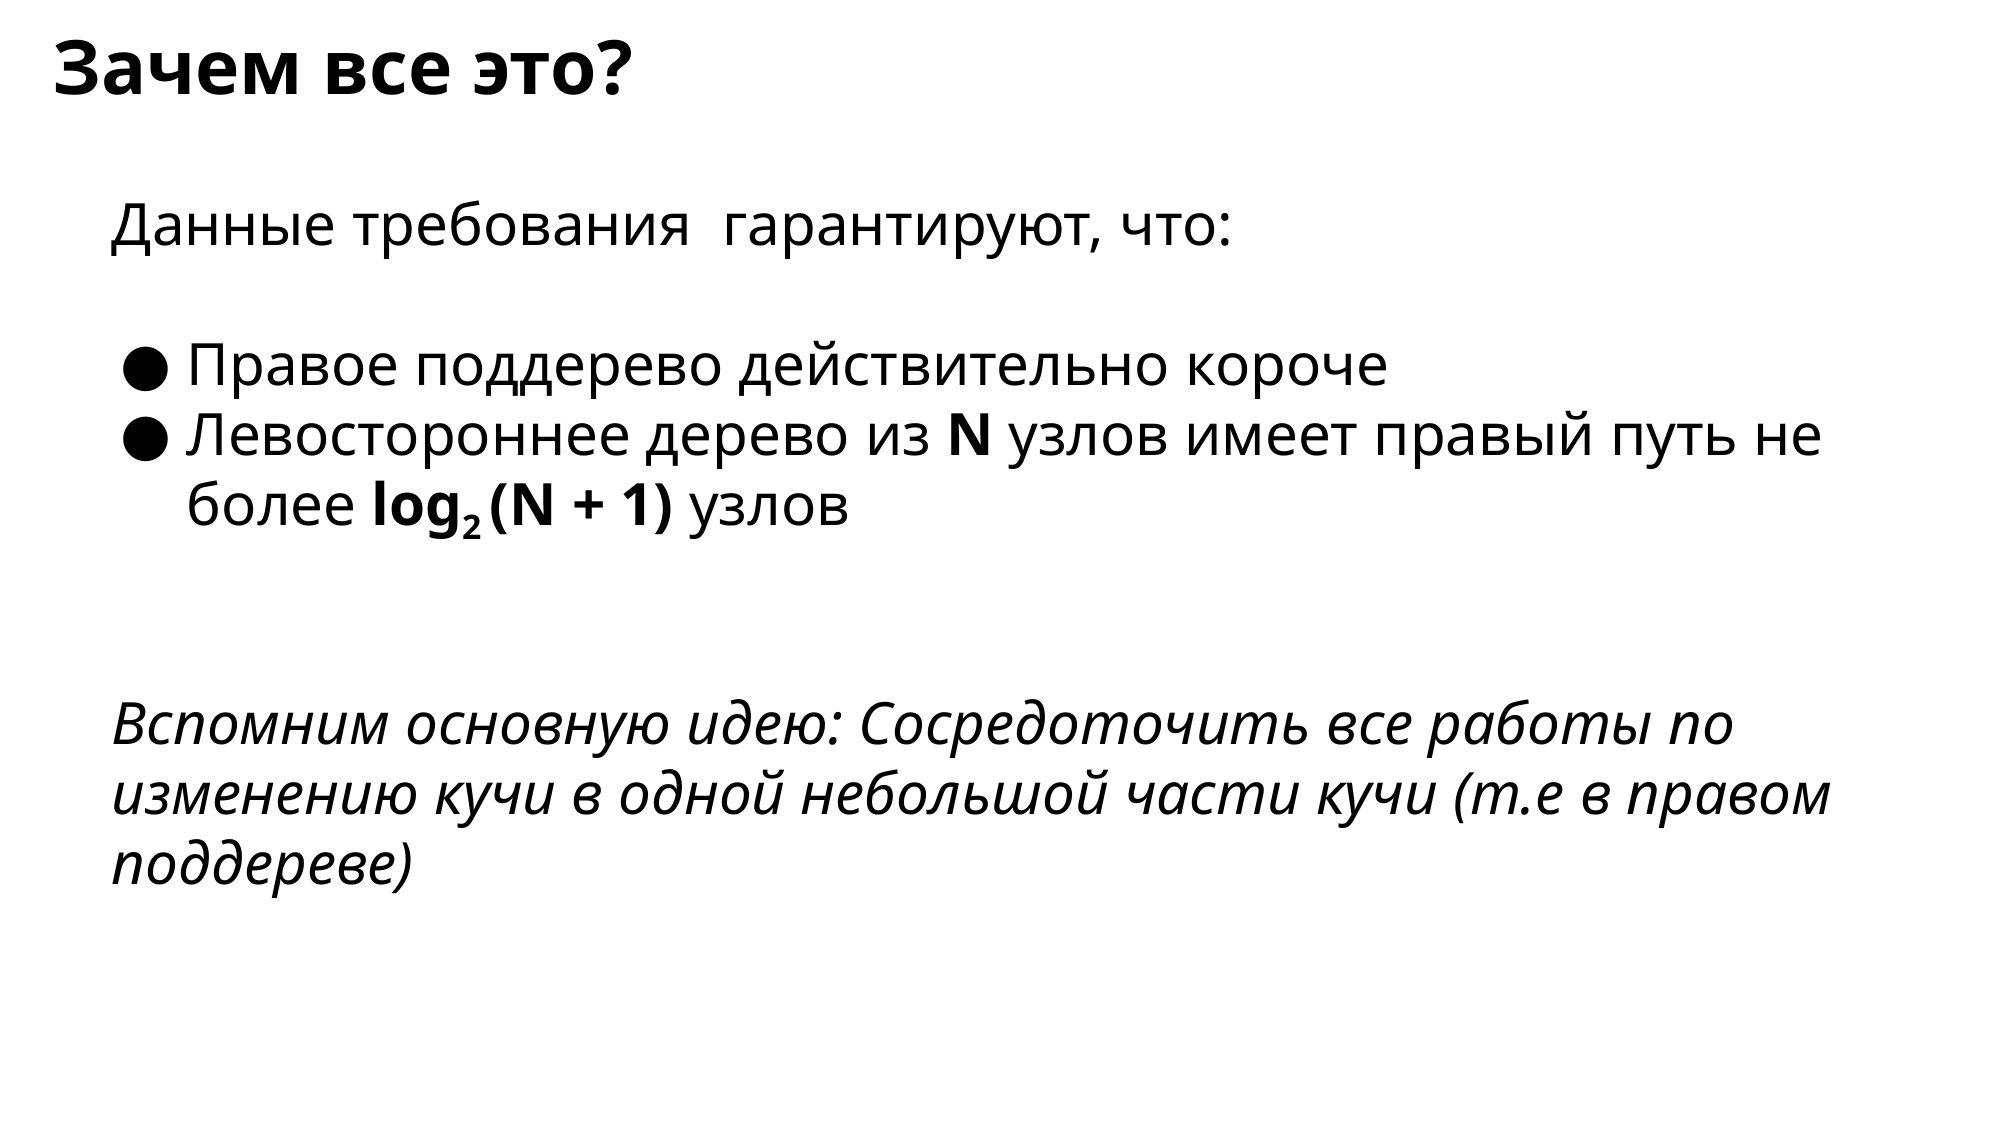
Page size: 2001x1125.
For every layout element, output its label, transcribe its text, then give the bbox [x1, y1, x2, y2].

text_box Зачем все это? [38, 11, 825, 242]
text_box Данные требования гарантируют, что: Правое поддерево действительно короче Левостороннее дерево из N узлов имеет правый путь не более log2 (N + 1) узлов Вспомним основную идею: Сосредоточить все работы по изменению кучи в одной небольшой части кучи (т.е в правом поддереве) [96, 172, 1901, 977]
